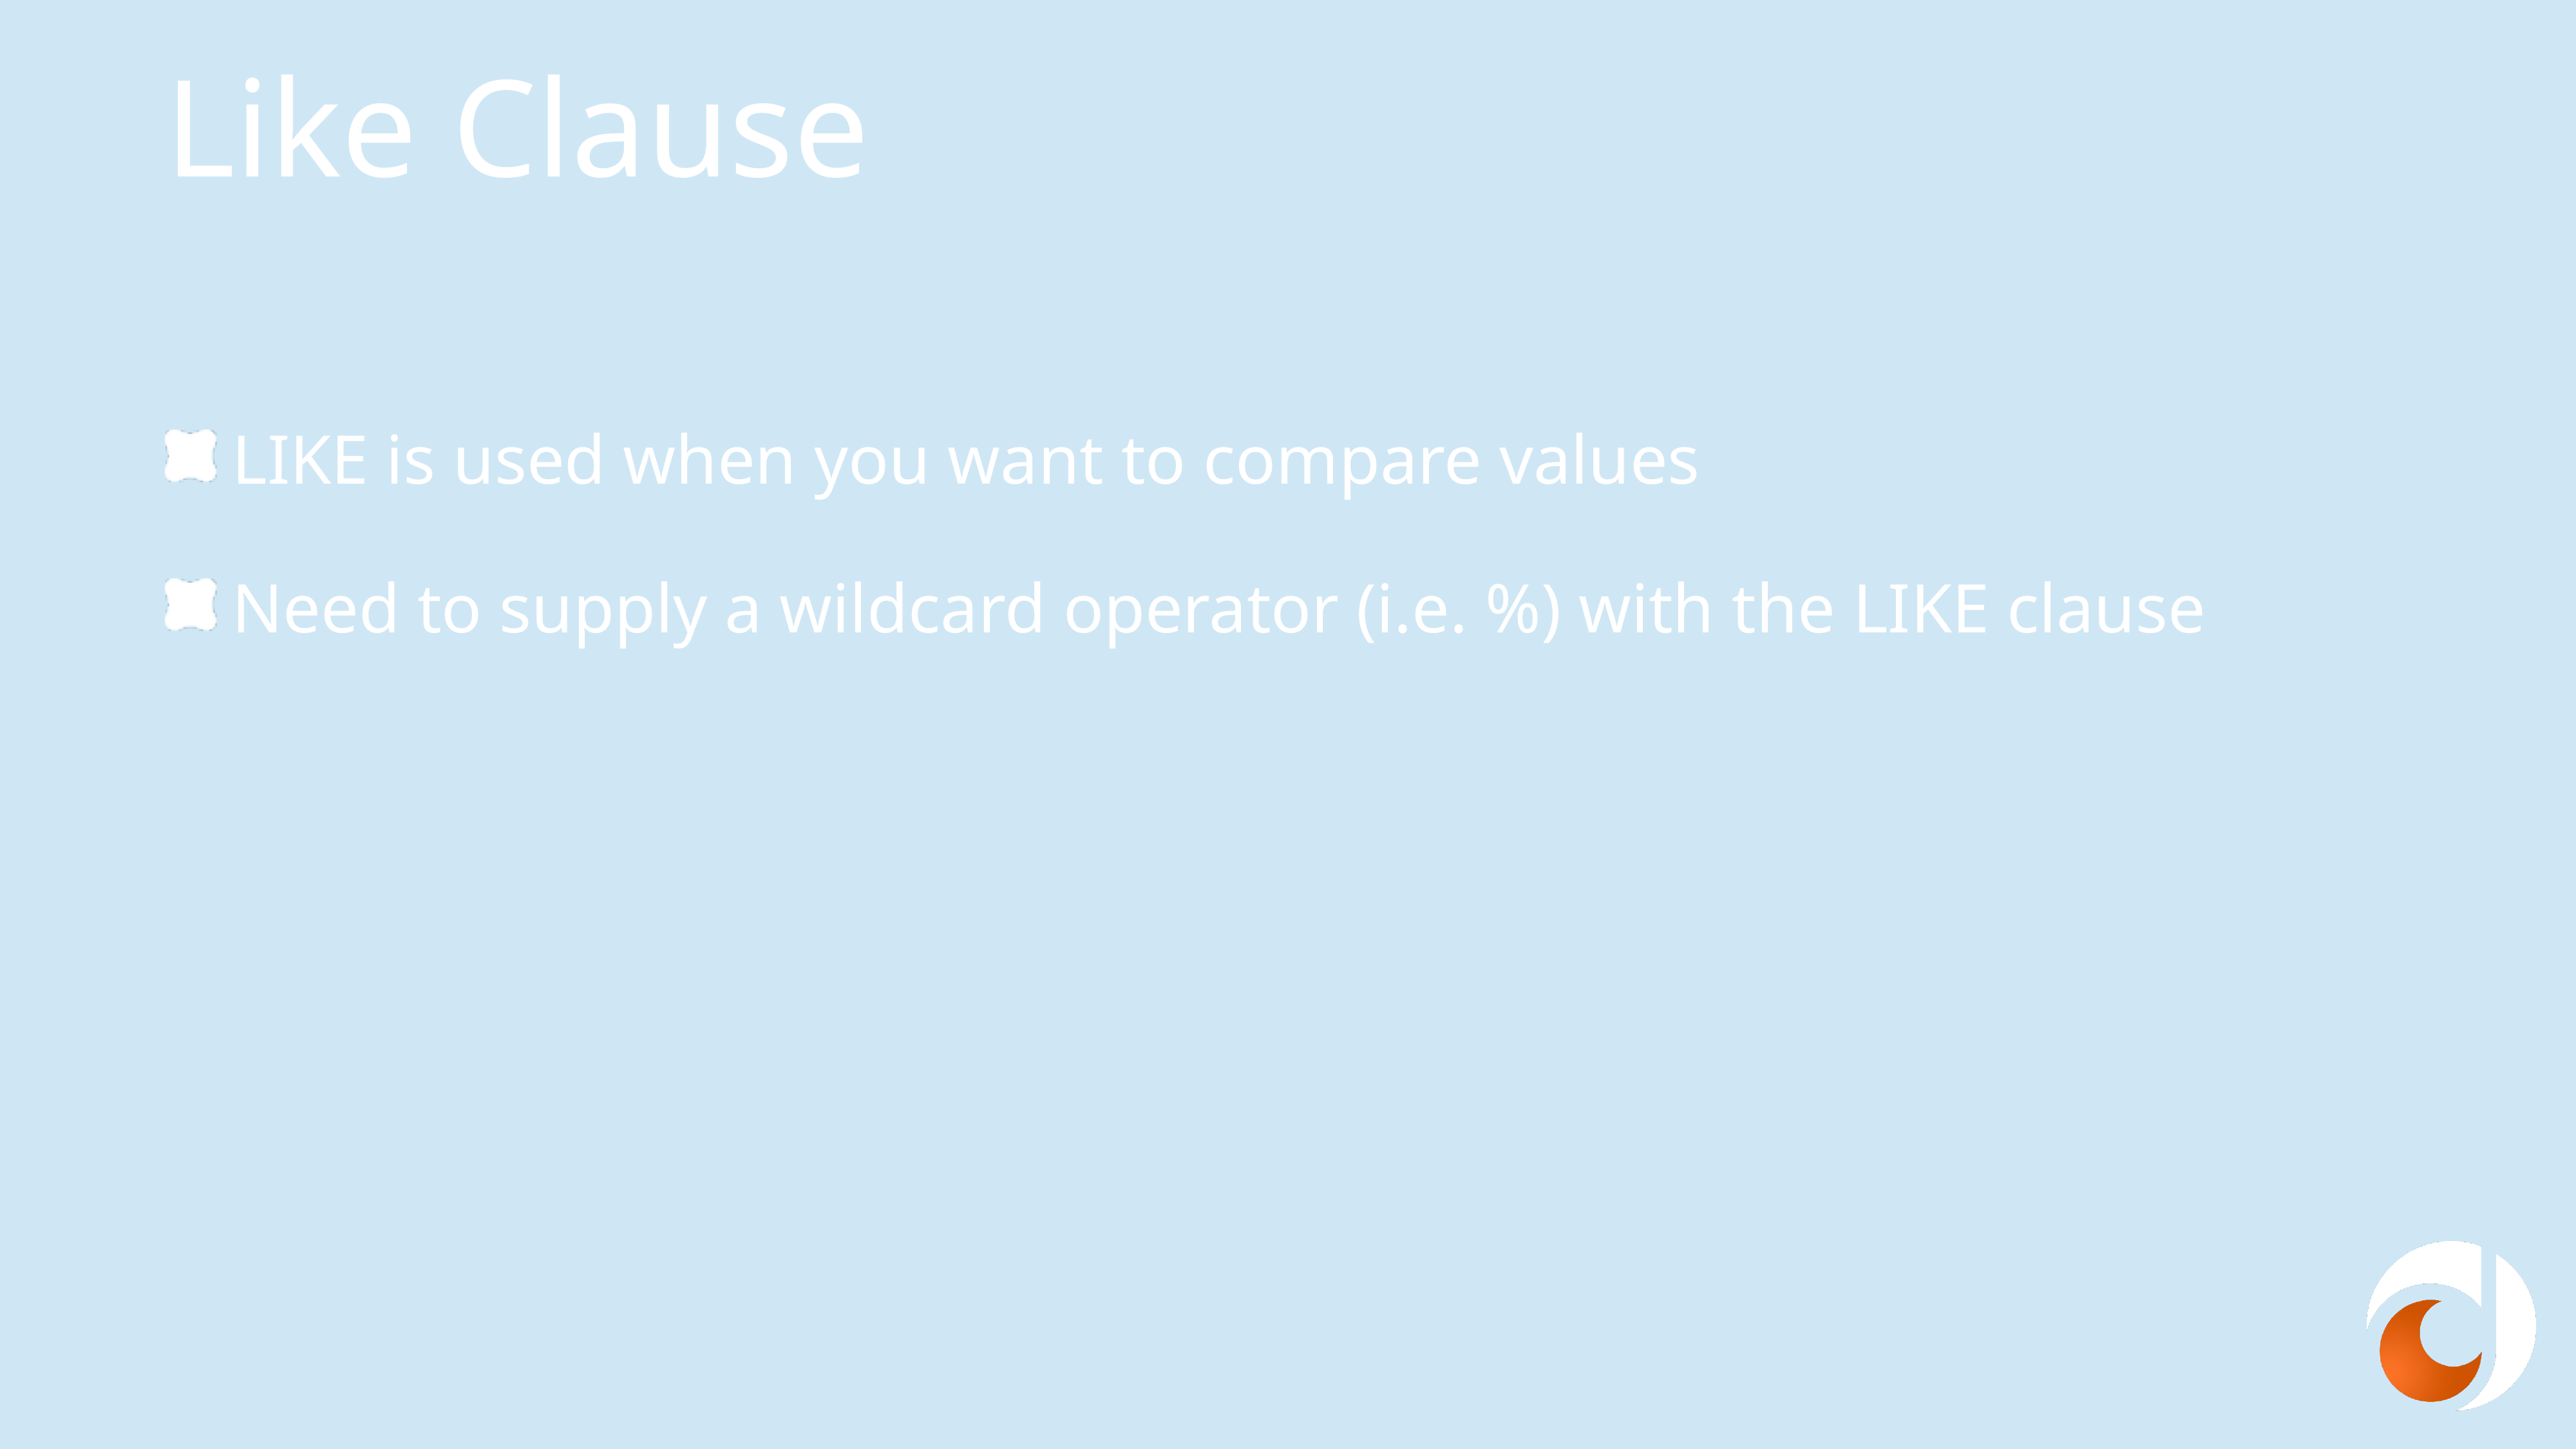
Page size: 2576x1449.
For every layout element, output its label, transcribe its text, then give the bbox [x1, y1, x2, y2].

list LIKE is used when you want to compare values Need to supply a wildcard operator (i.e. %) with the LIKE clause [155, 412, 2421, 1262]
picture [2361, 1236, 2550, 1414]
title Like Clause [155, 37, 2421, 400]
